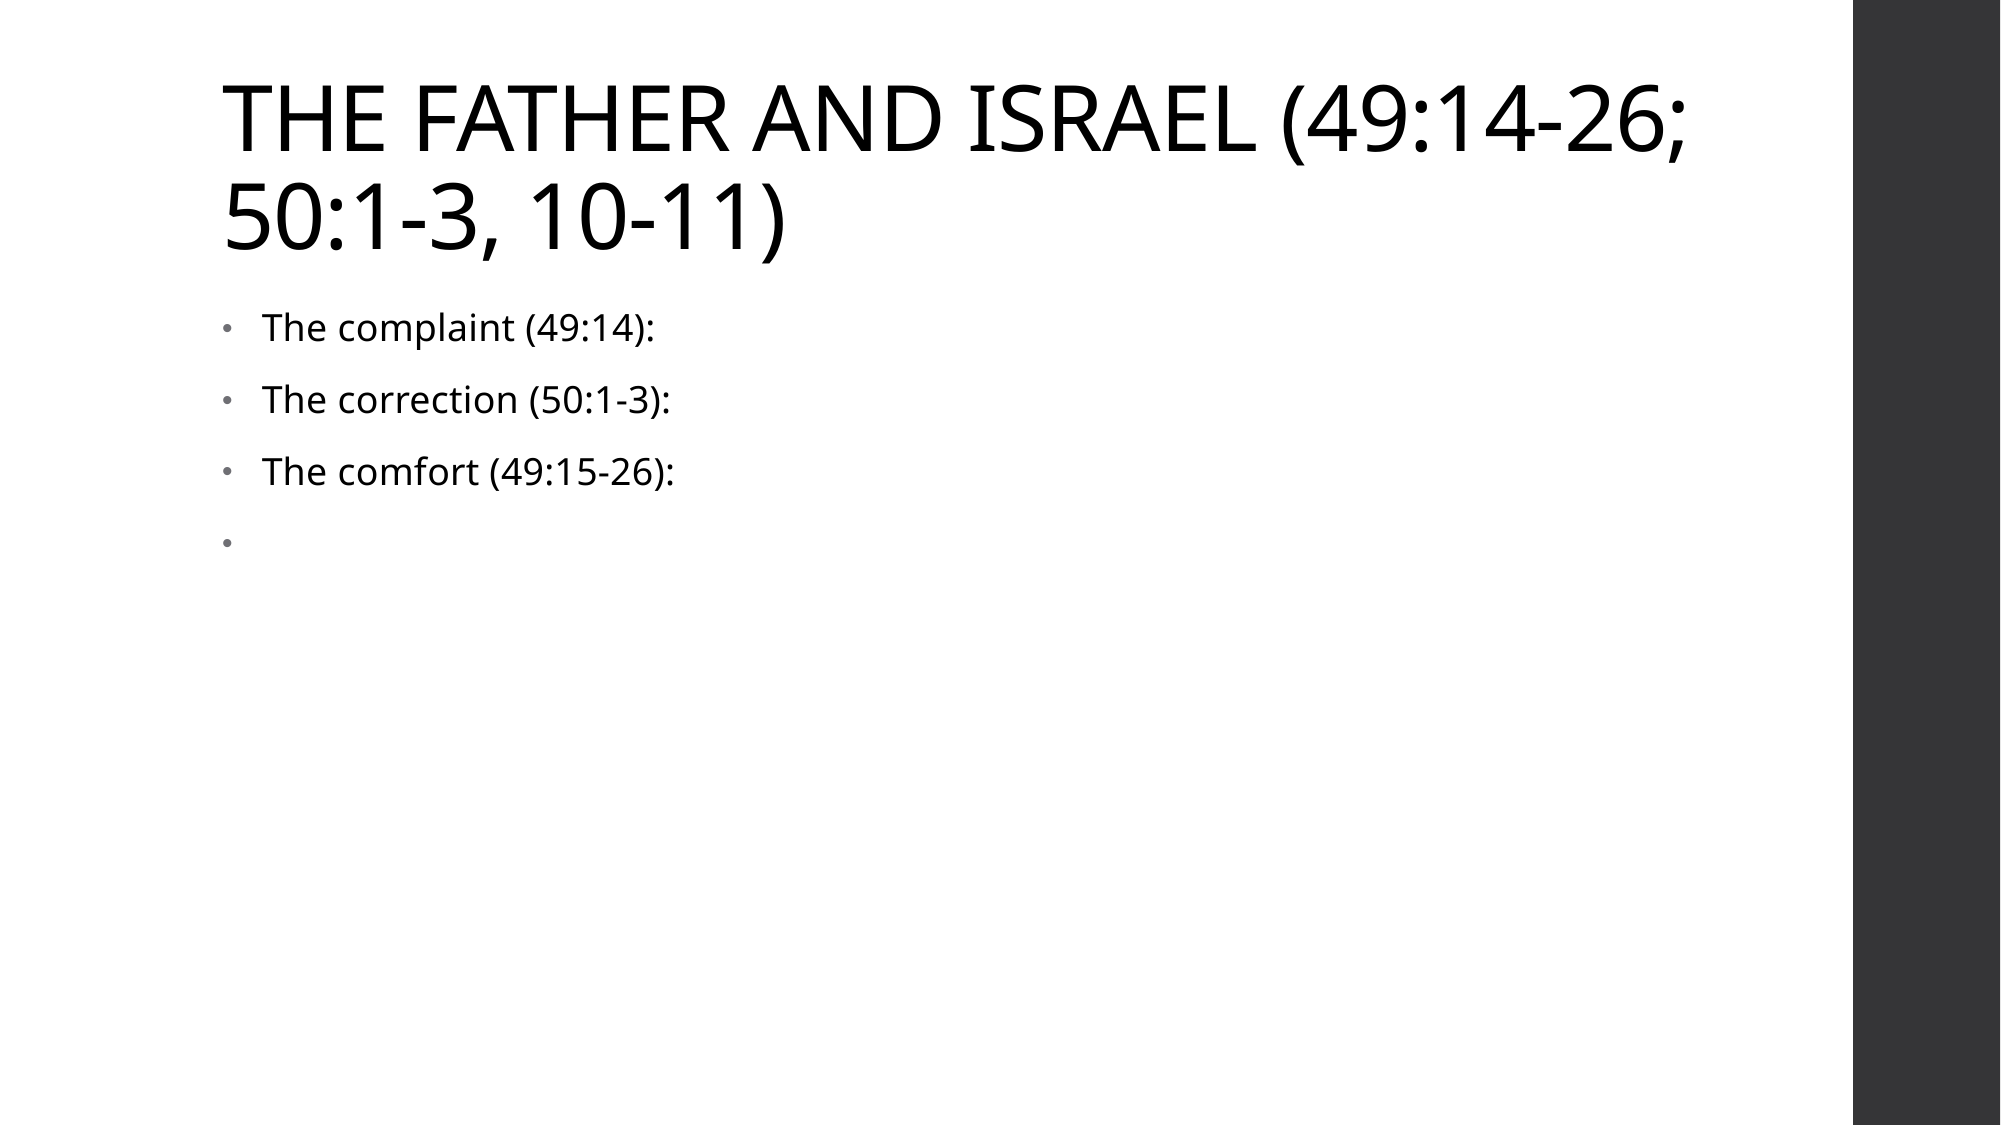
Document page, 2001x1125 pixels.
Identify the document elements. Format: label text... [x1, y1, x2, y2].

title THE FATHER AND ISRAEL (49:14-26; 50:1-3, 10-11) [206, 60, 1797, 278]
list The complaint (49:14): The correction (50:1-3): The comfort (49:15-26): [206, 299, 1617, 1014]
